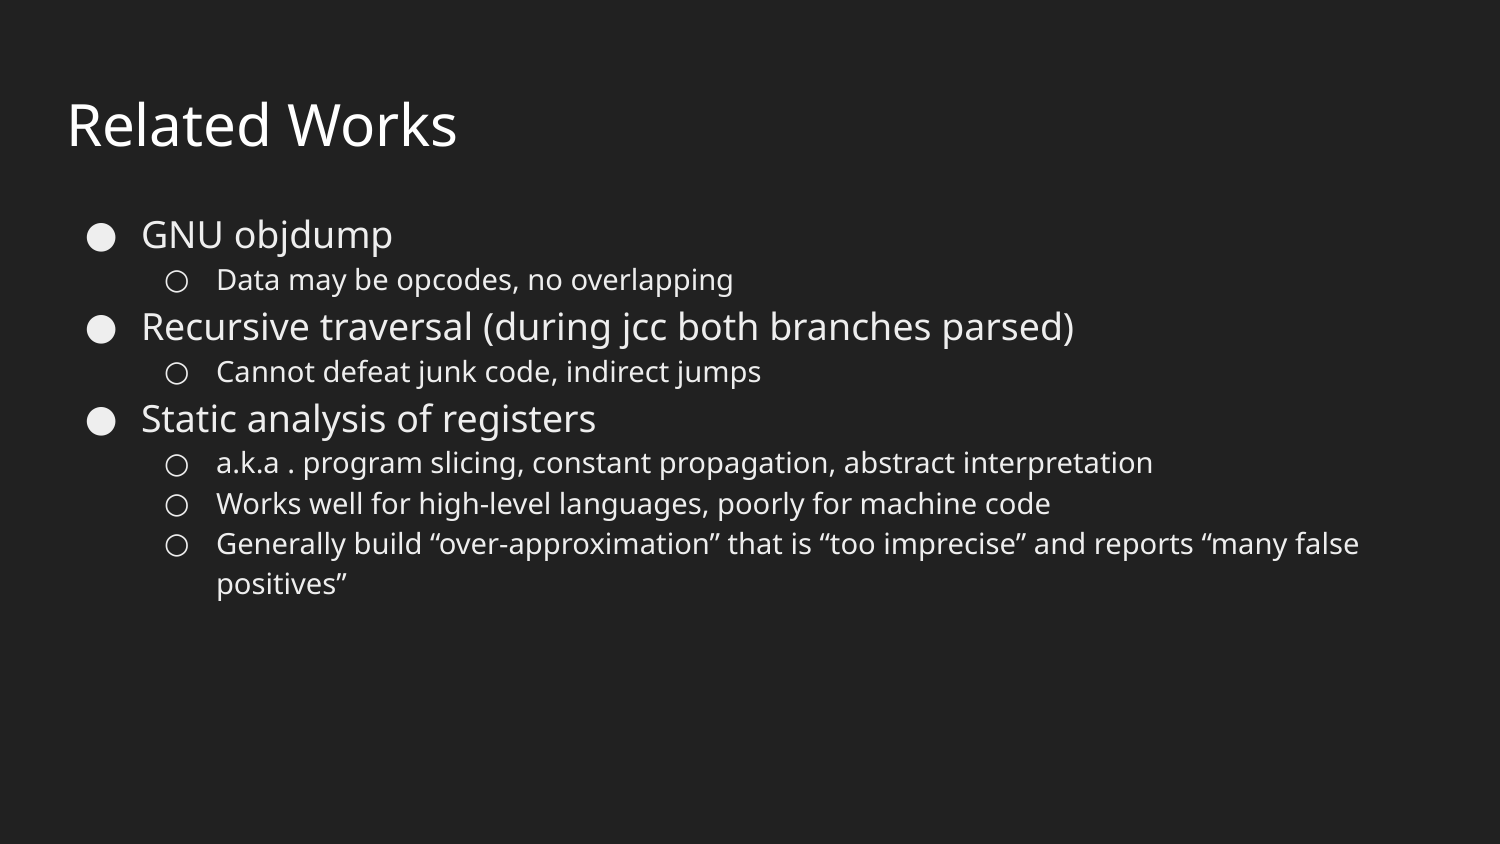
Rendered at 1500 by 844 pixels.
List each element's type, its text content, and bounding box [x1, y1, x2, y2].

title Related Works [51, 72, 1449, 167]
list GNU objdump Data may be opcodes, no overlapping Recursive traversal (during jcc both branches parsed) Cannot defeat junk code, indirect jumps Static analysis of registers a.k.a . program slicing, constant propagation, abstract interpretation Works well for high-level languages, poorly for machine code Generally build “over-approximation” that is “too imprecise” and reports “many false positives” [51, 189, 1449, 750]
